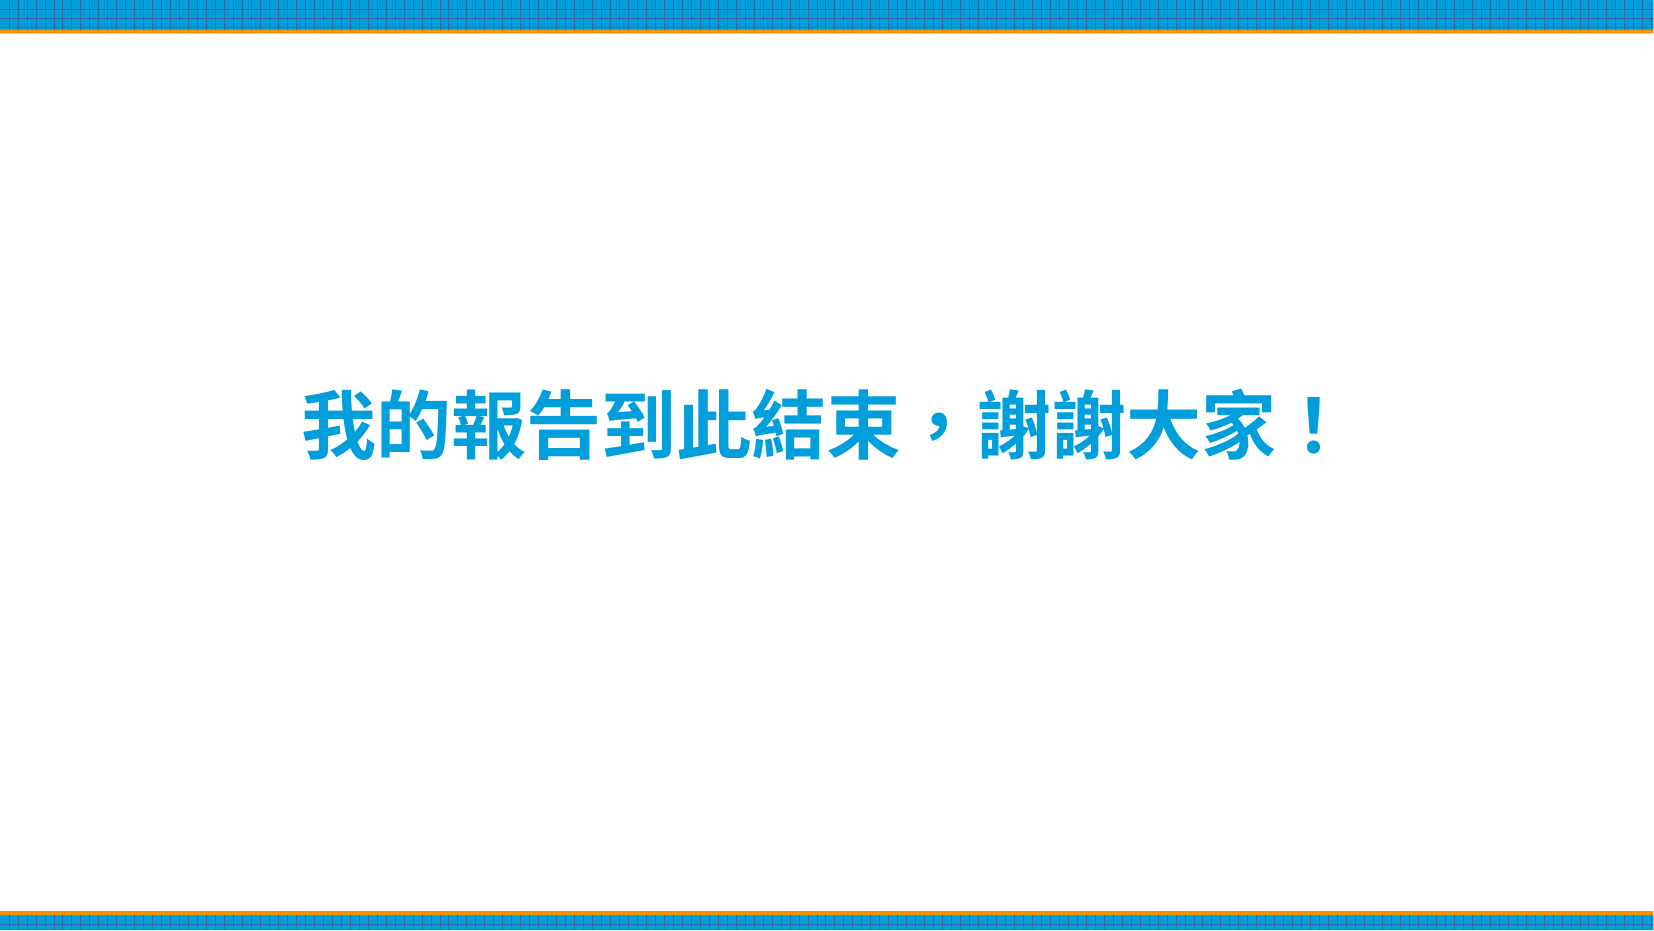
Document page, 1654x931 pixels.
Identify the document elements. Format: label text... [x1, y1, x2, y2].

subtitle 我的報告到此結束，謝謝大家！ [88, 44, 1565, 798]
